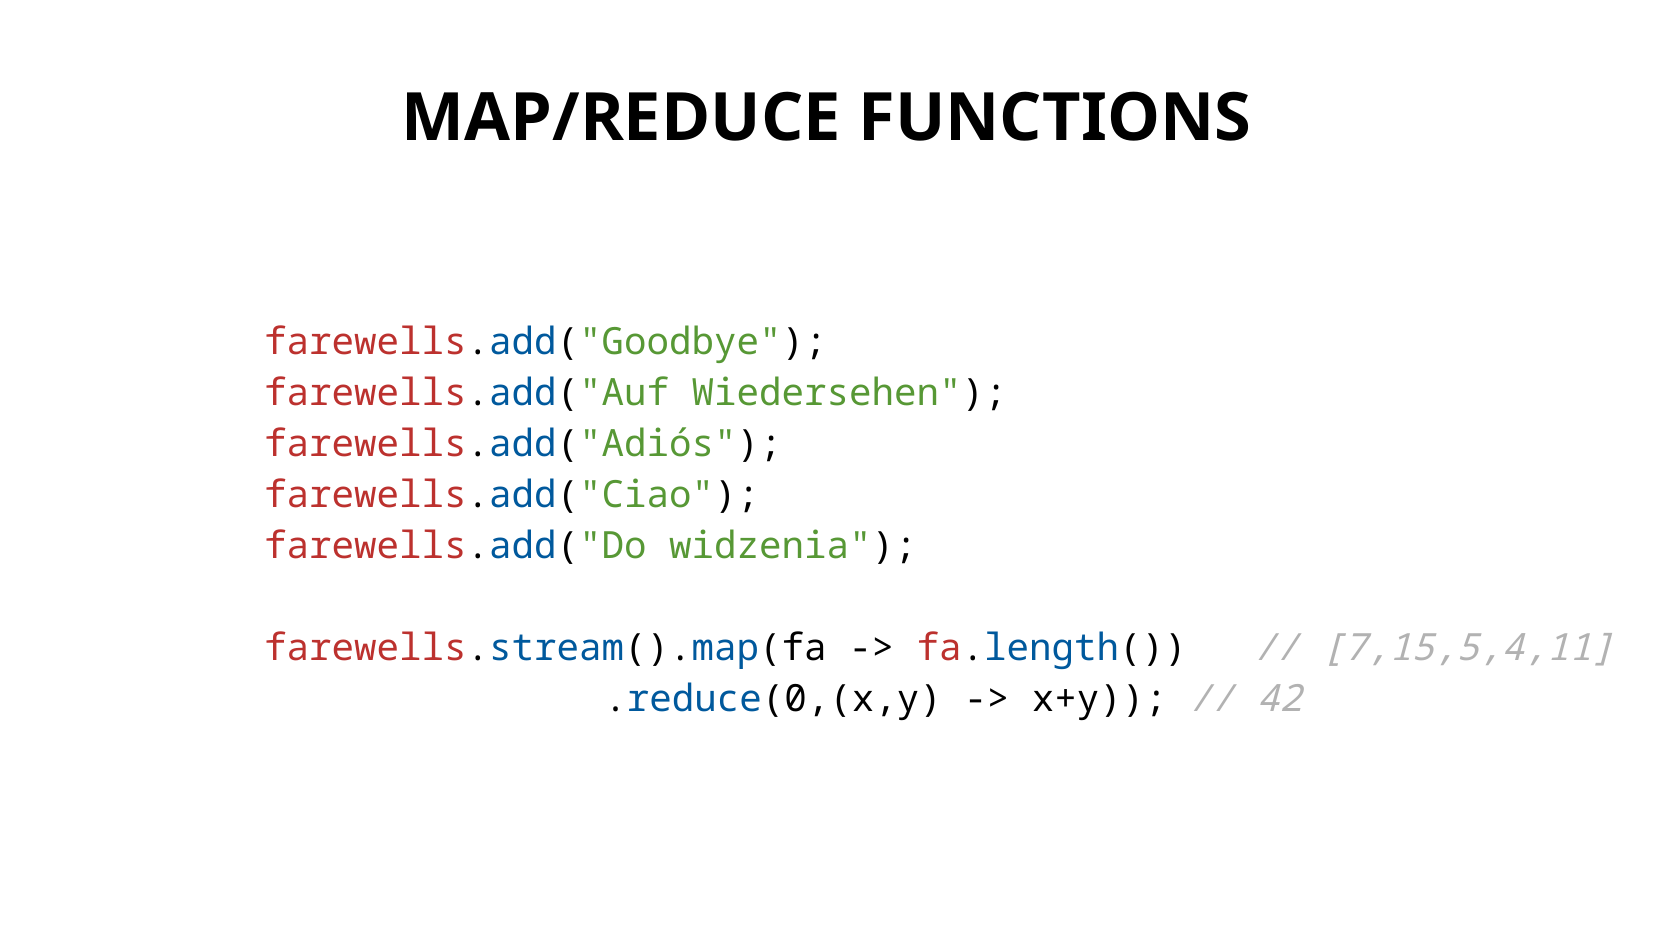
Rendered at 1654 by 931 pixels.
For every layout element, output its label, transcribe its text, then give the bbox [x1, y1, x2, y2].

title MAP/REDUCE FUNCTIONS [82, 36, 1571, 193]
text_box farewells.add("Goodbye"); farewells.add("Auf Wiedersehen"); farewells.add("Adiós"); farewells.add("Ciao"); farewells.add("Do widzenia"); farewells.stream().map(fa -> fa.length()) // [7,15,5,4,11] .reduce(0,(x,y) -> x+y)); // 42 [249, 306, 1405, 624]
